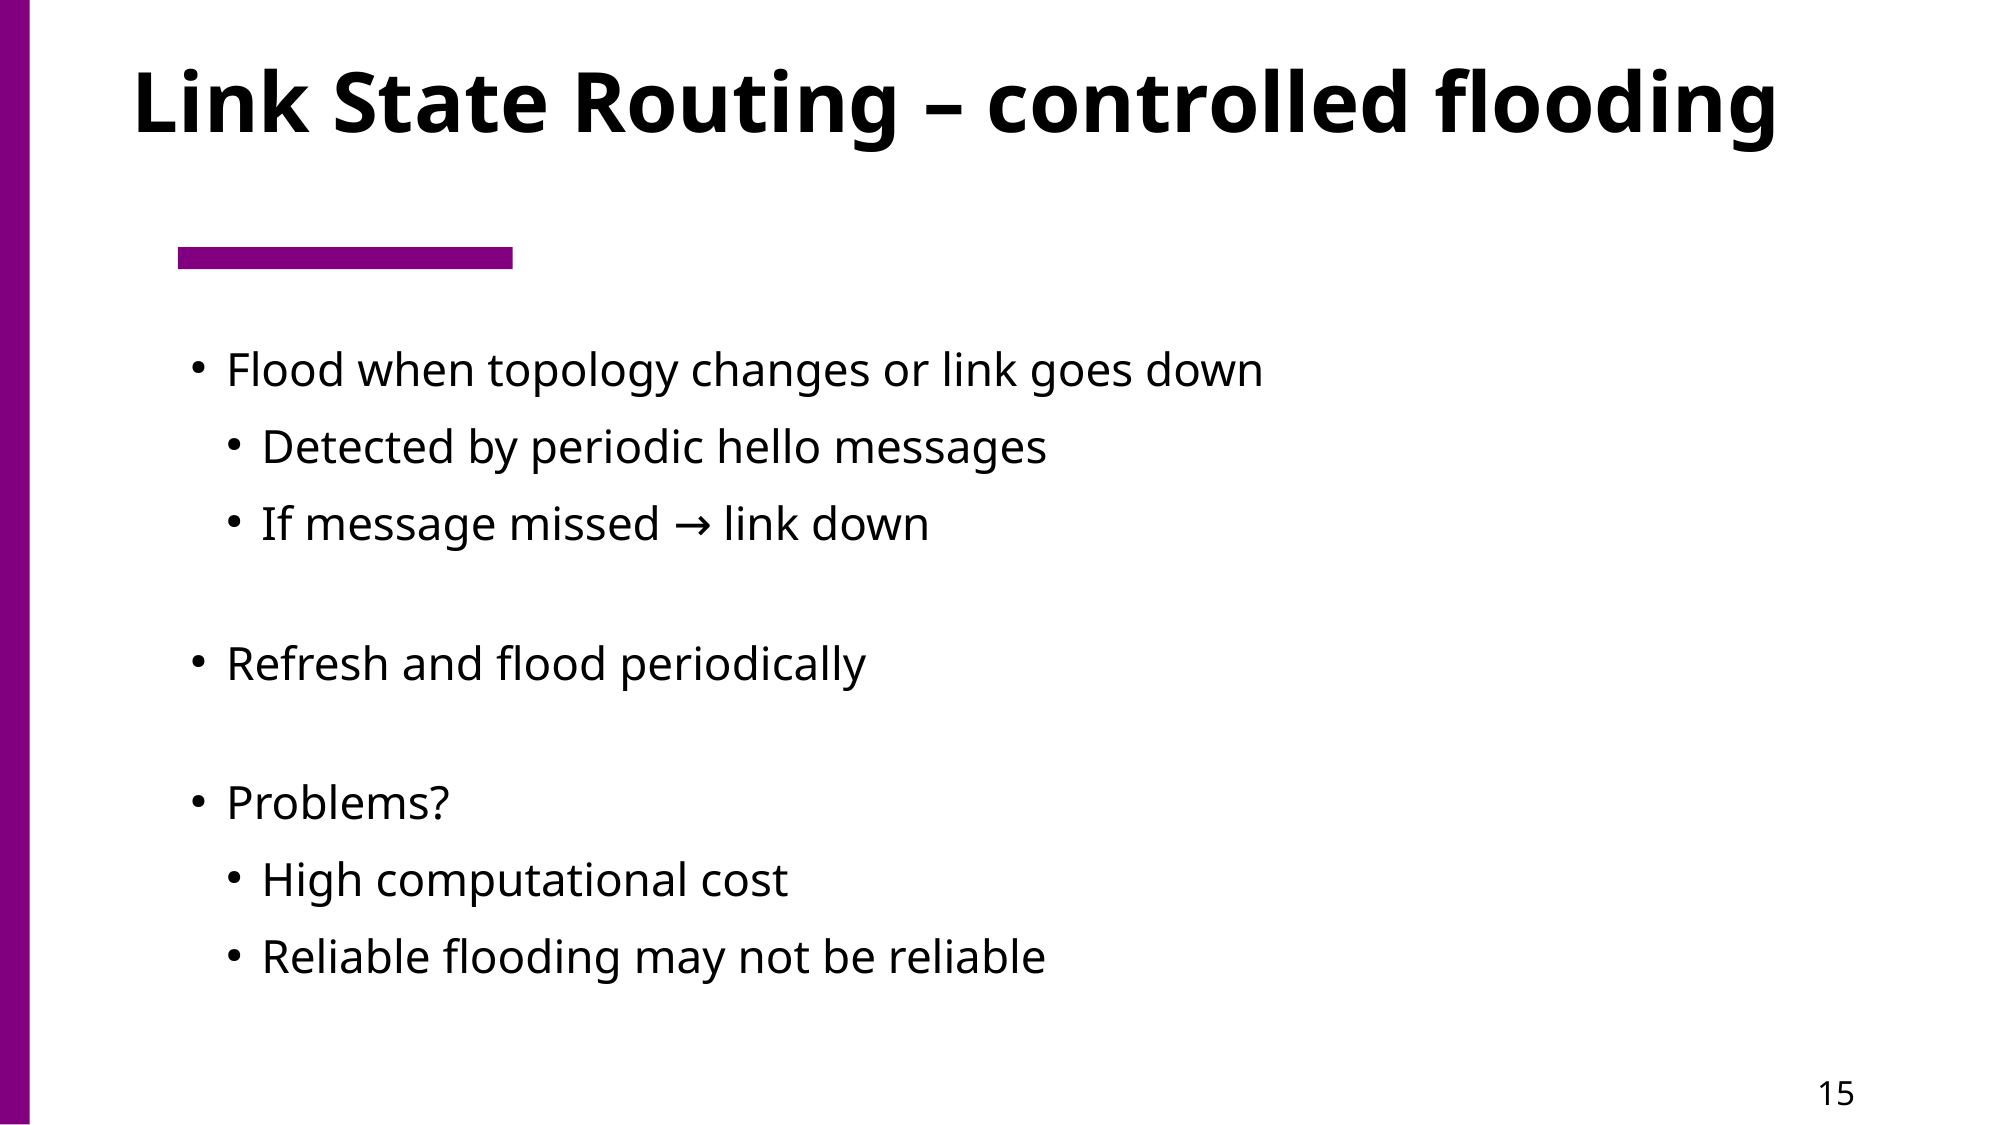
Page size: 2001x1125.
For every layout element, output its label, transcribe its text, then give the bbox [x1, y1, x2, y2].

title Link State Routing – controlled flooding [116, 34, 1817, 165]
text_box Flood when topology changes or link goes down Detected by periodic hello messages If message missed → link down Refresh and flood periodically Problems? High computational cost Reliable flooding may not be reliable [100, 330, 2000, 990]
